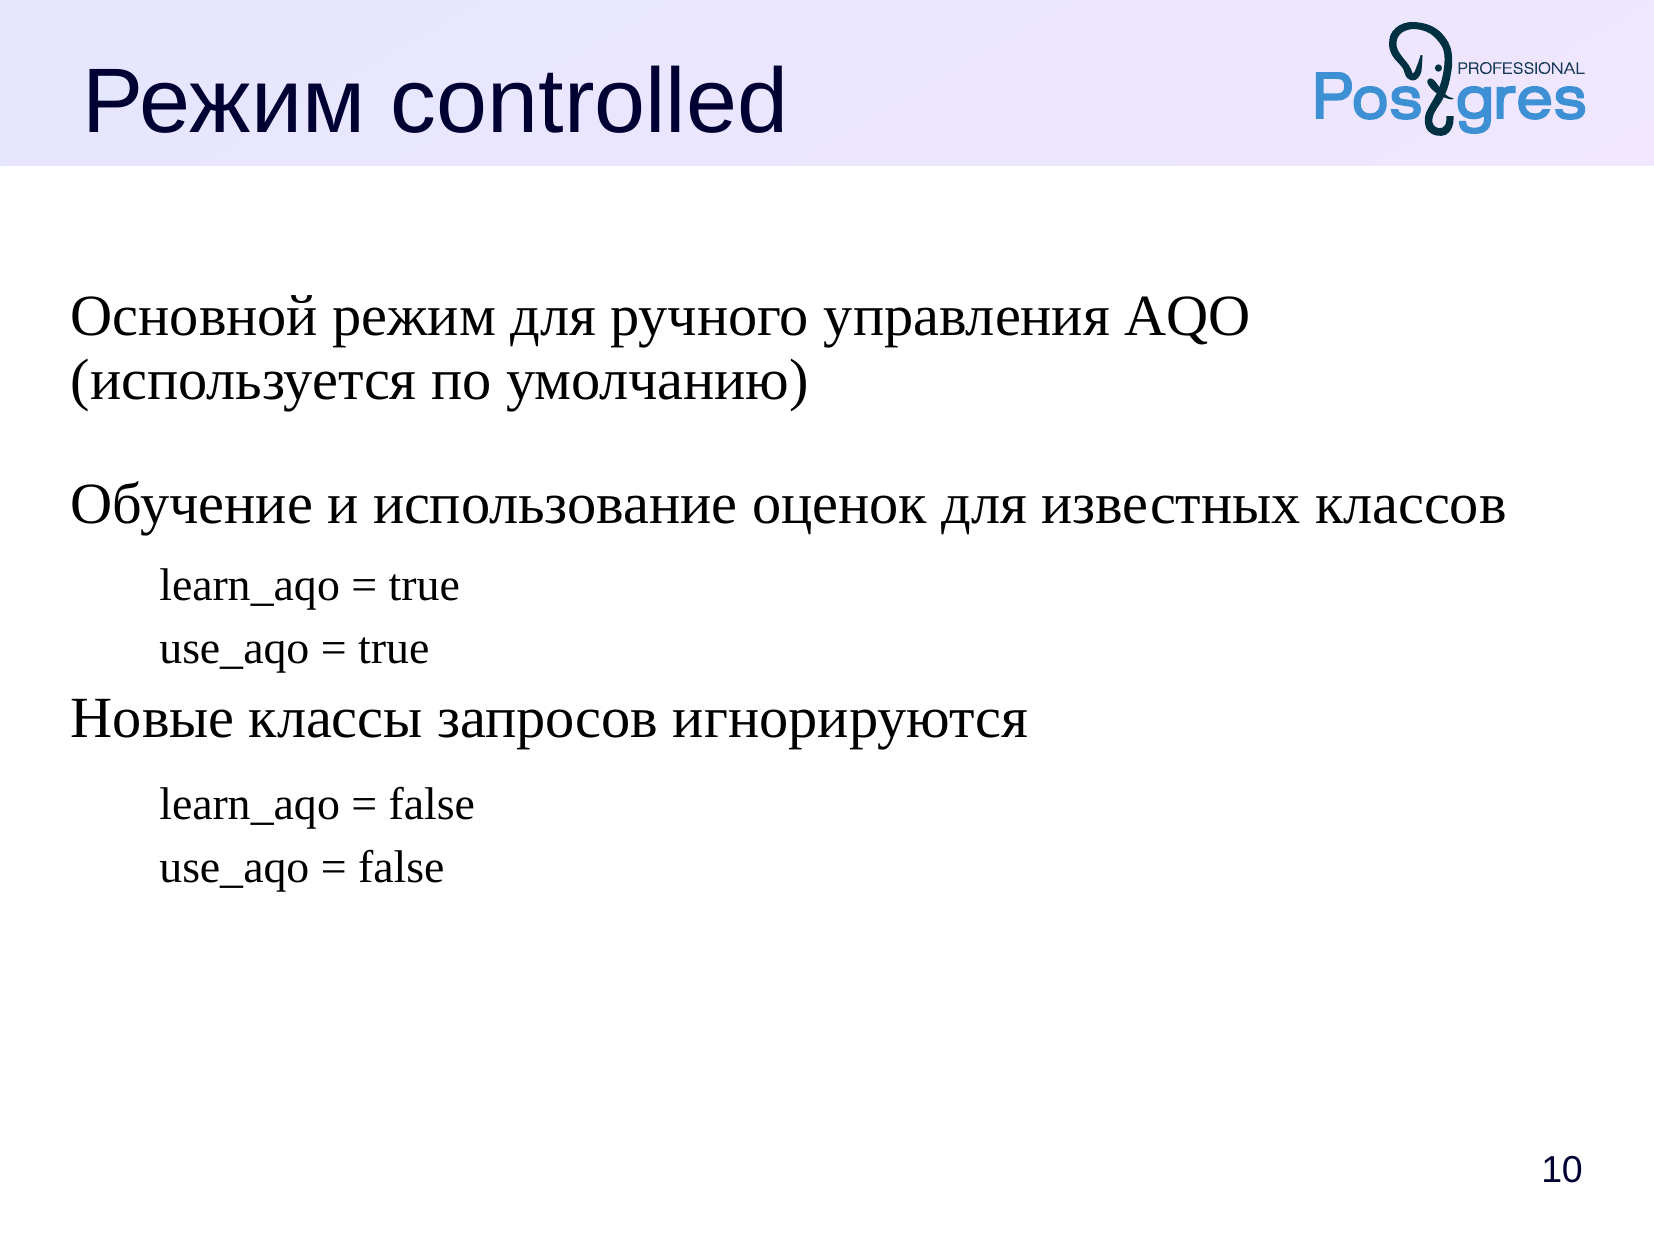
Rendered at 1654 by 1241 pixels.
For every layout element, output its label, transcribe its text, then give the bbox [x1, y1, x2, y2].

title Режим controlled [82, 49, 1252, 153]
list Основной режим для ручного управления AQO (используется по умолчанию) Обучение и использование оценок для известных классов learn_aqo = true use_aqo = true Новые классы запросов игнорируются learn_aqo = false use_aqo = false [70, 283, 1583, 1134]
